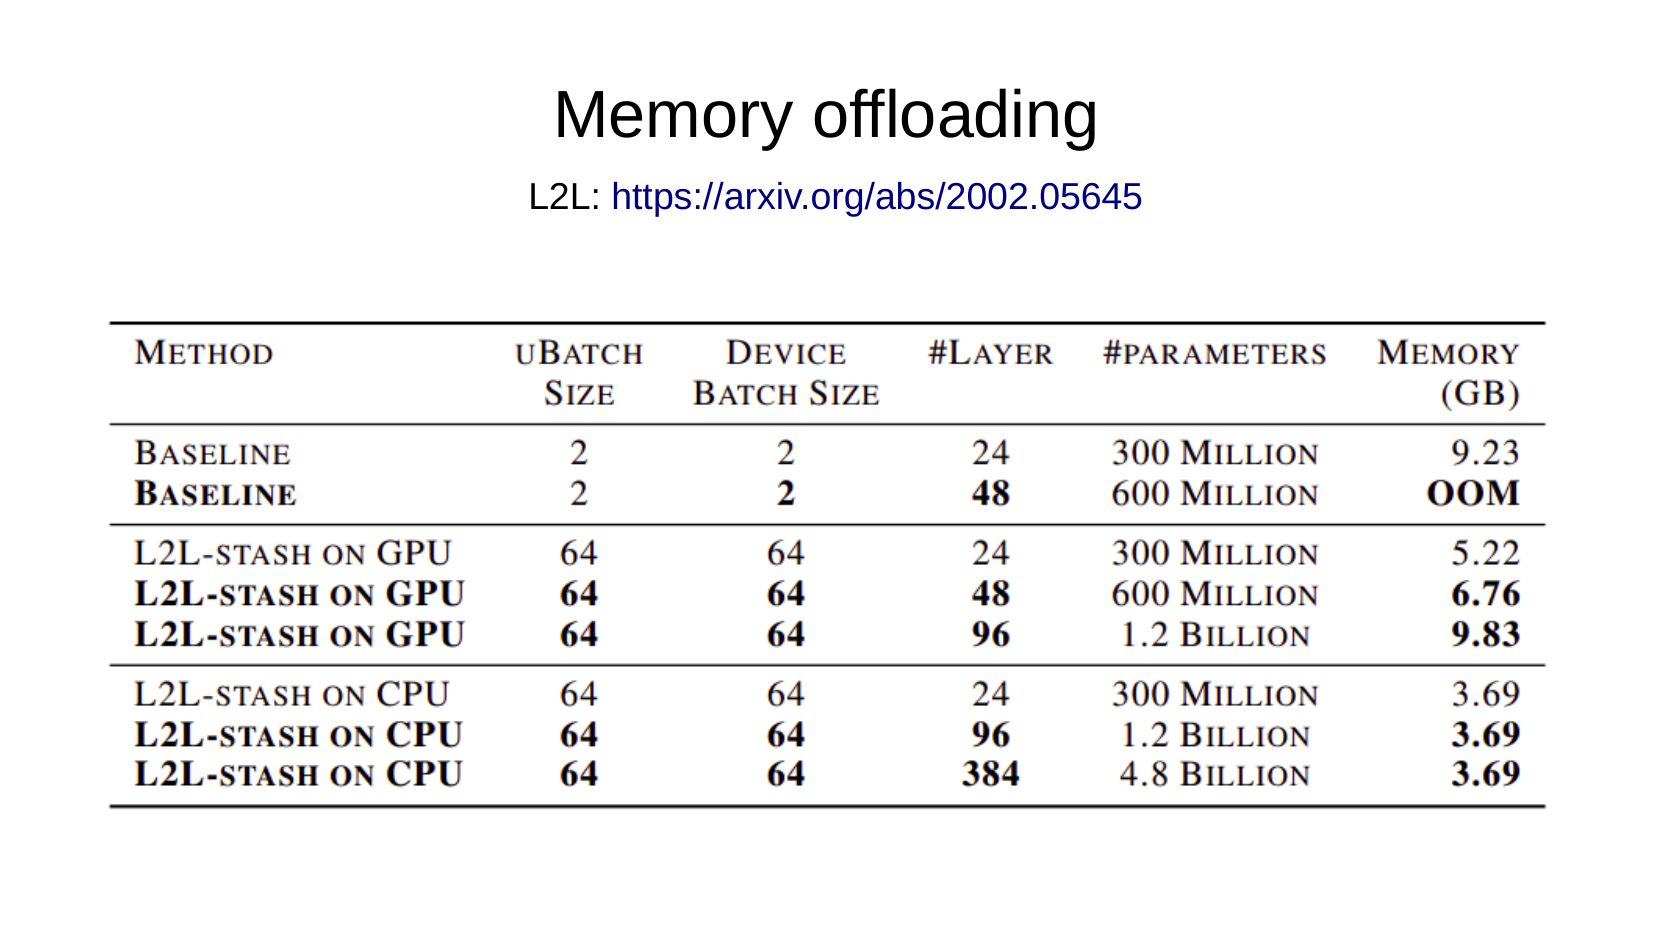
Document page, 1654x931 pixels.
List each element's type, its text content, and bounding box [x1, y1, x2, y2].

picture [98, 314, 1576, 825]
text_box L2L: https://arxiv.org/abs/2002.05645 [7, 168, 1654, 267]
title Memory offloading [82, 37, 1571, 168]
